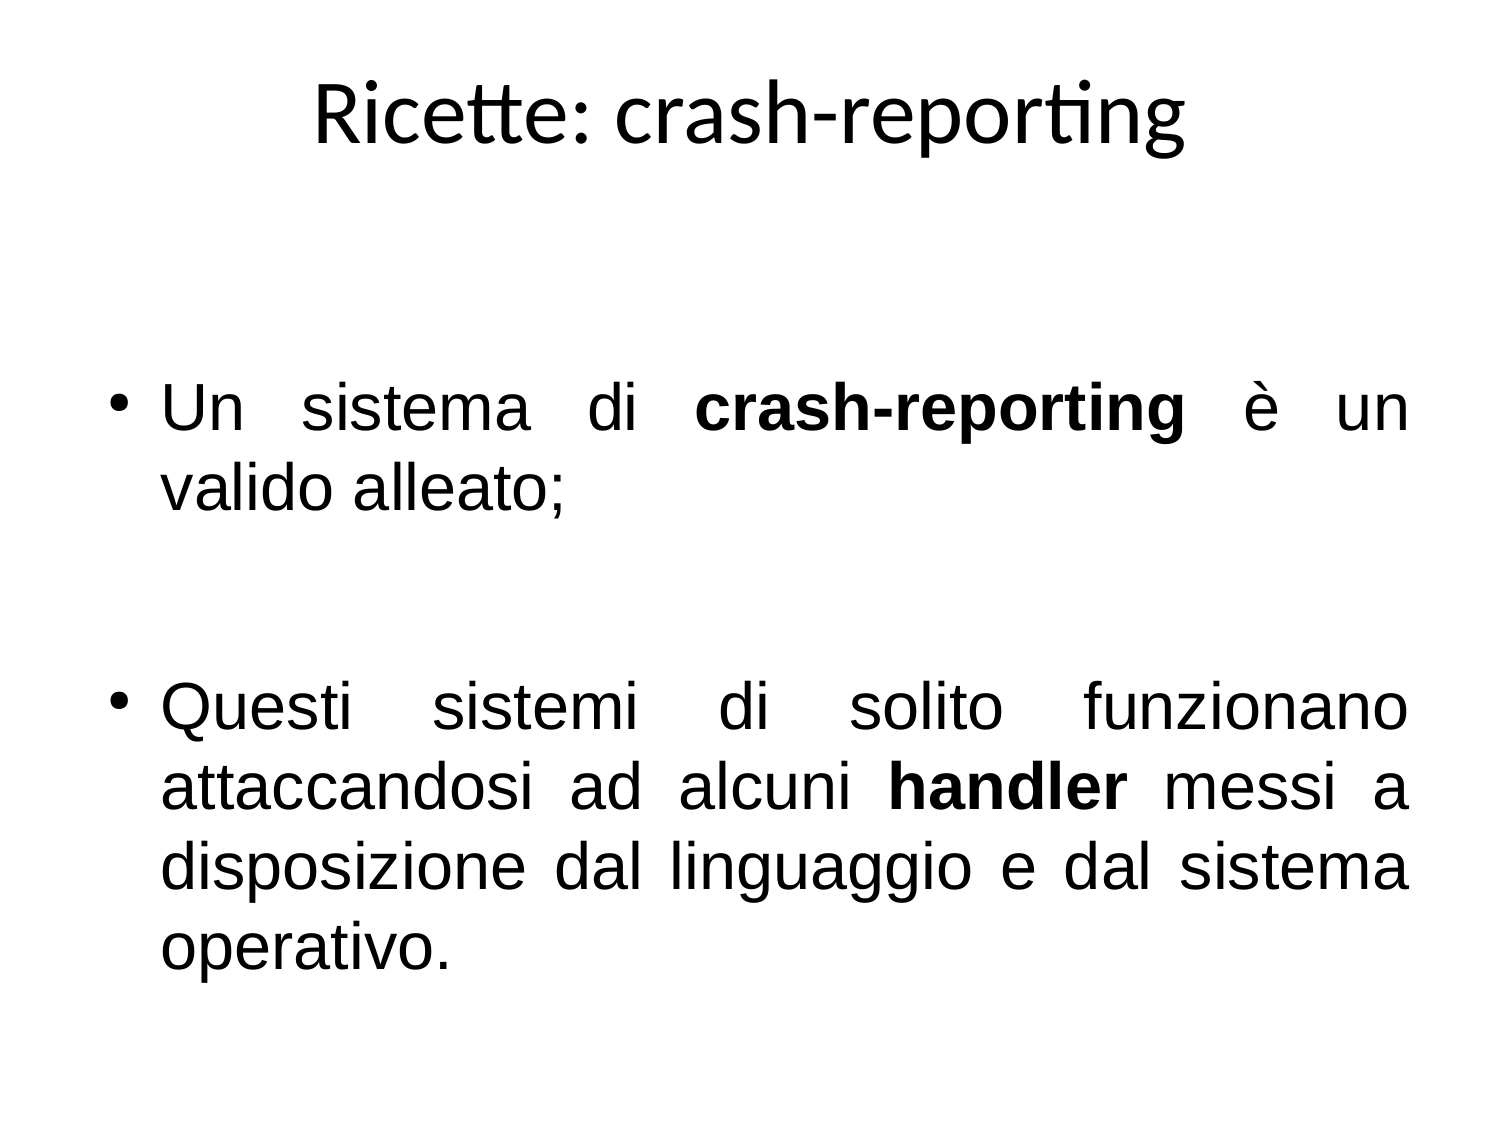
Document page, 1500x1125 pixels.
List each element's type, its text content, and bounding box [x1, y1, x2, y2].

title Ricette: crash-reporting [74, 44, 1425, 233]
list Un sistema di crash-reporting è un valido alleato; Questi sistemi di solito funzionano attaccandosi ad alcuni handler messi a disposizione dal linguaggio e dal sistema operativo. [74, 247, 1425, 990]
